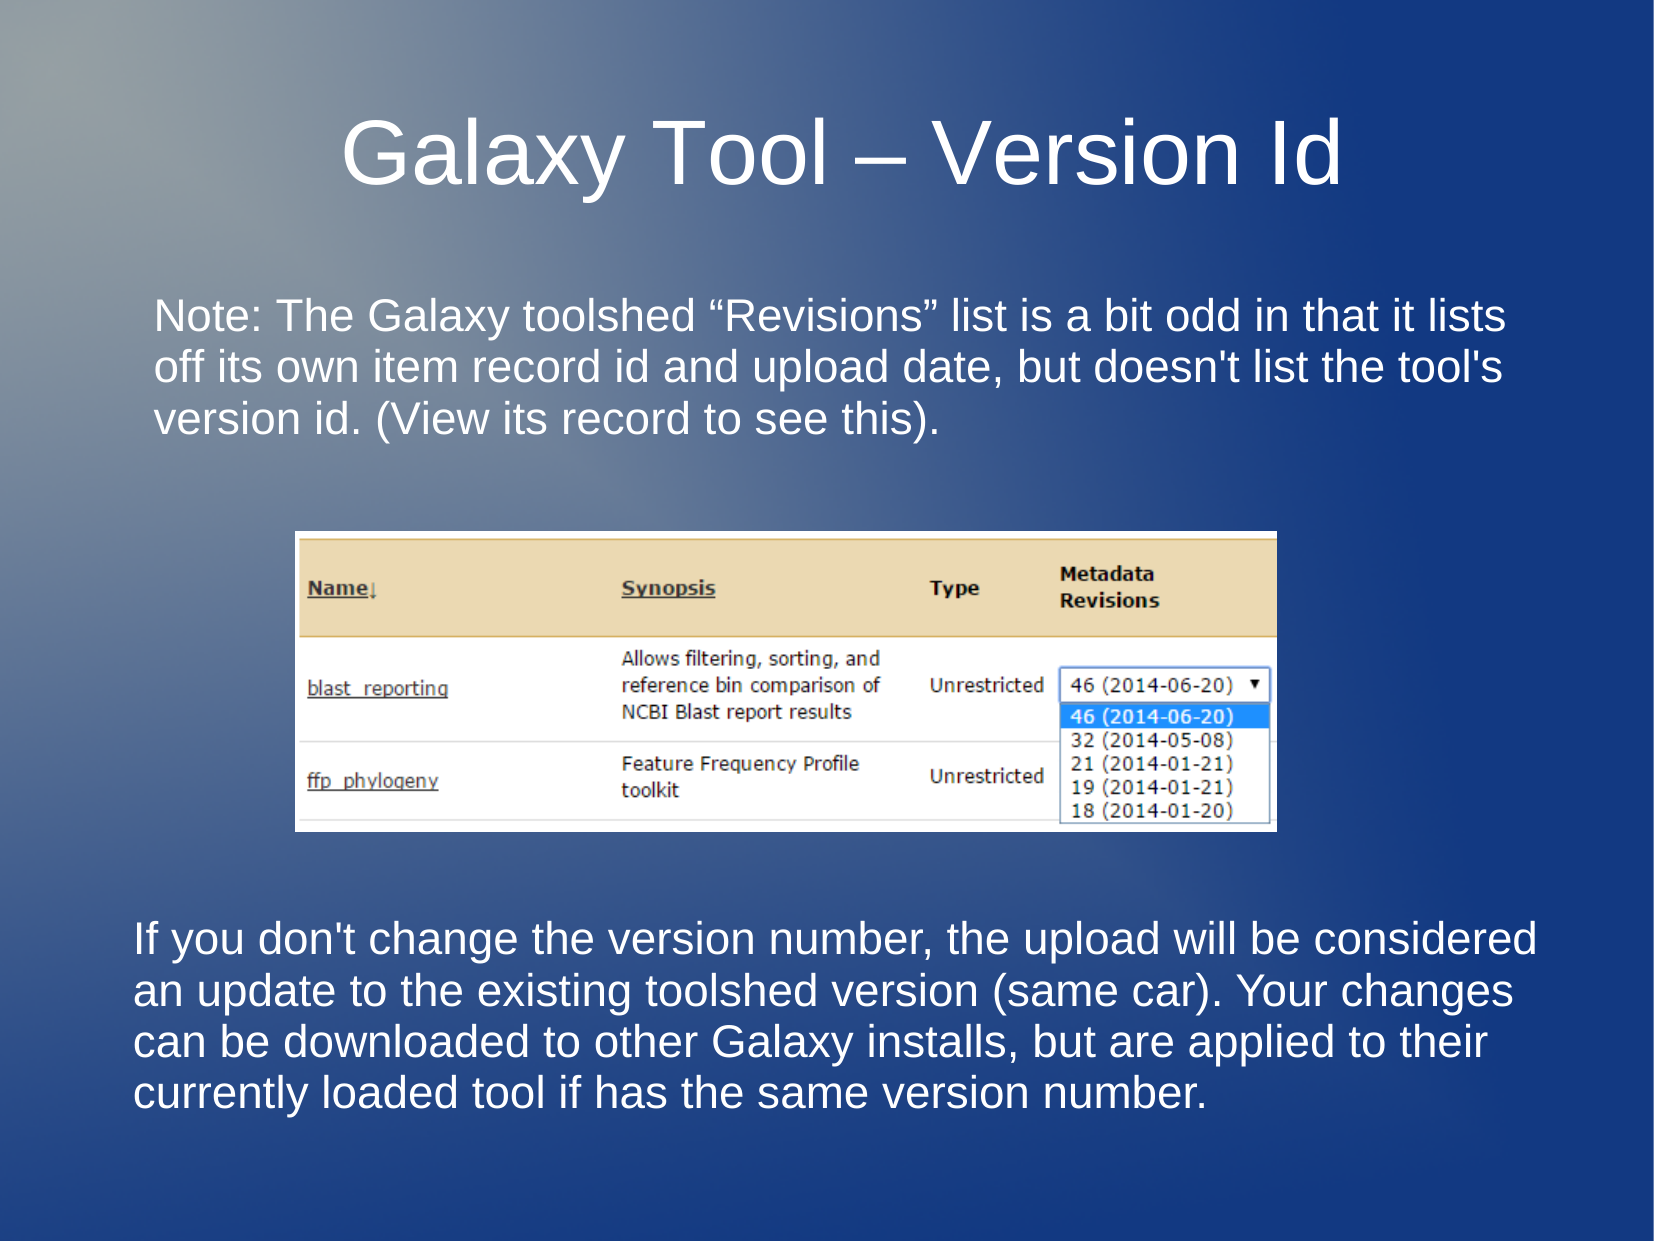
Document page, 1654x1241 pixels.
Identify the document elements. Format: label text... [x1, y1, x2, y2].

text_box If you don't change the version number, the upload will be considered an update to the existing toolshed version (same car). Your changes can be downloaded to other Galaxy installs, but are applied to their currently loaded tool if has the same version number. [118, 905, 1565, 1126]
list Note: The Galaxy toolshed “Revisions” list is a bit odd in that it lists off its own item record id and upload date, but doesn't list the tool's version id. (View its record to see this). [82, 290, 1571, 1109]
picture [0, 0, 1654, 1241]
title Galaxy Tool – Version Id [82, 49, 1571, 257]
